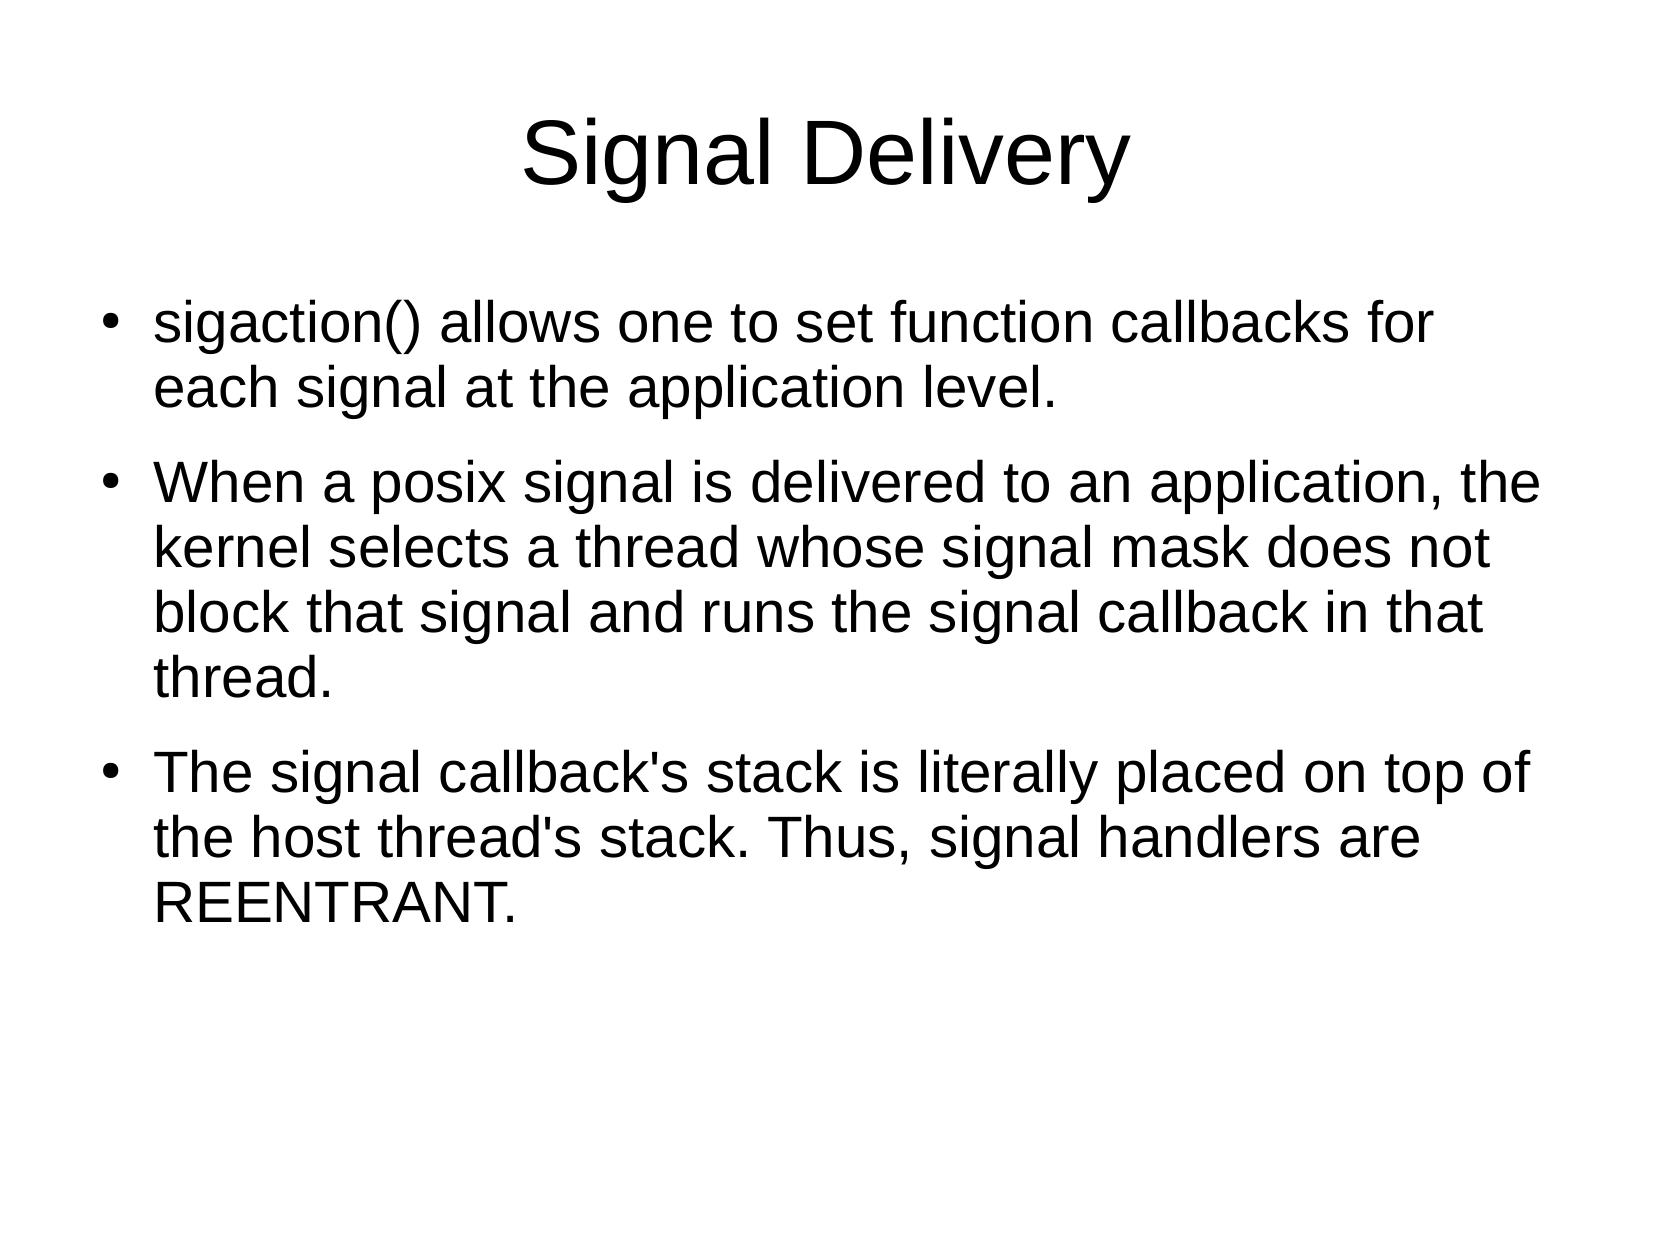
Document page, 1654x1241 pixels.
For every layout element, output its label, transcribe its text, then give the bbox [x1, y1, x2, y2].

list sigaction() allows one to set function callbacks for each signal at the application level. When a posix signal is delivered to an application, the kernel selects a thread whose signal mask does not block that signal and runs the signal callback in that thread. The signal callback's stack is literally placed on top of the host thread's stack. Thus, signal handlers are REENTRANT. [82, 290, 1571, 1010]
title Signal Delivery [82, 49, 1571, 257]
